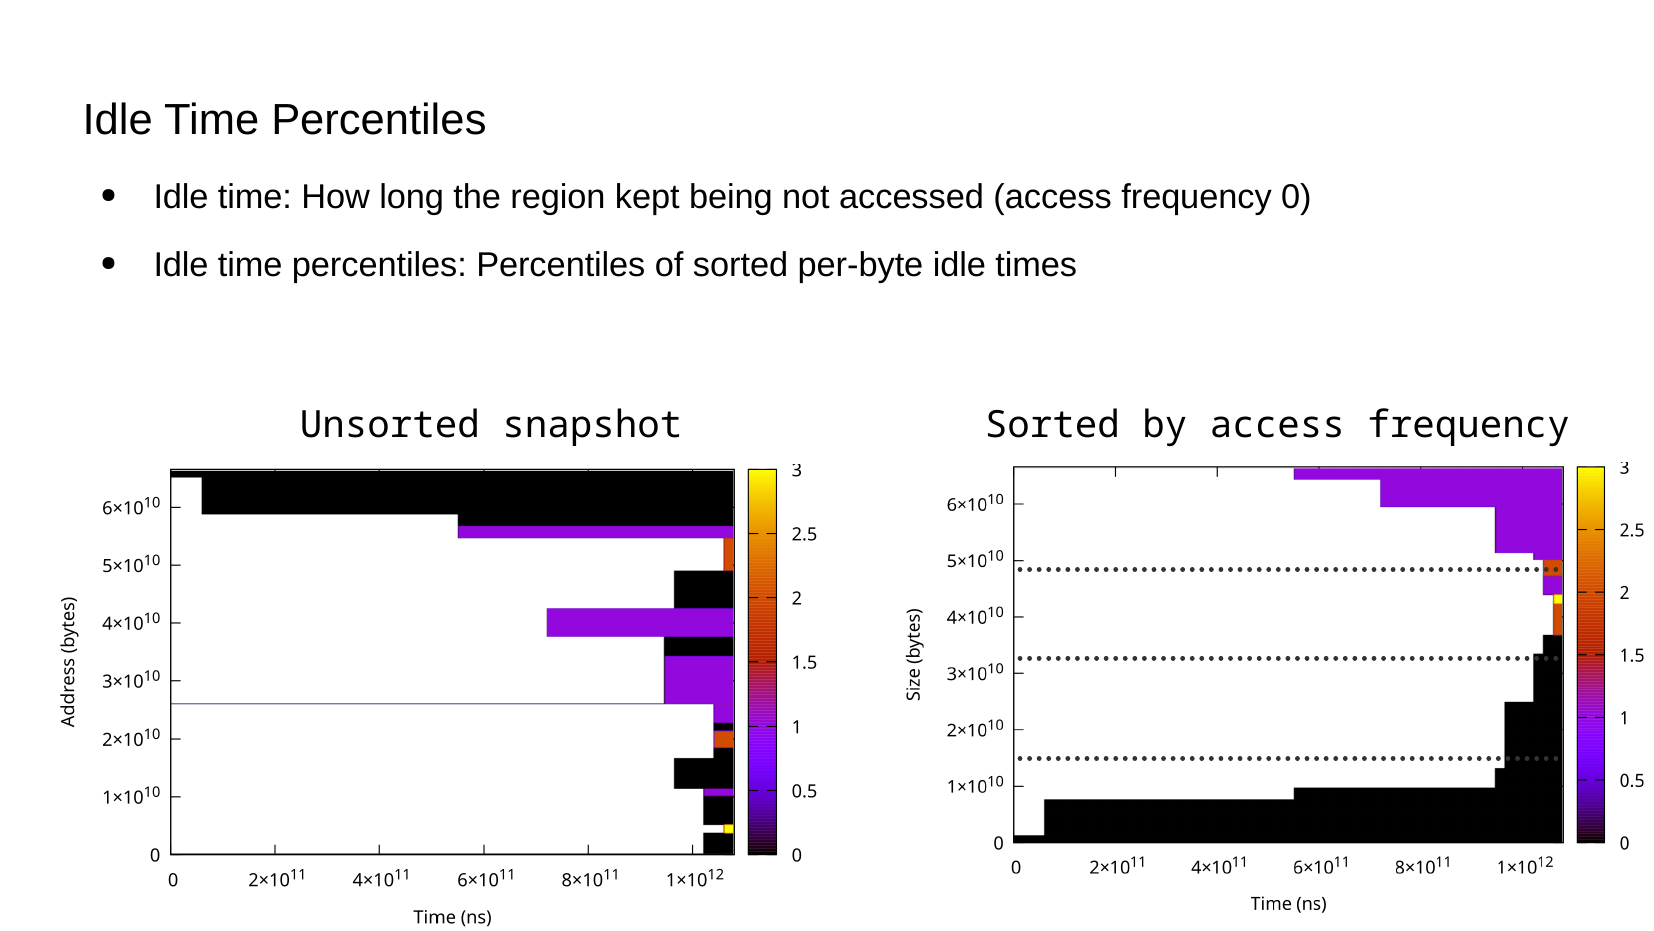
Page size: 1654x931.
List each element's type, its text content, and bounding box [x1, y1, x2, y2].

title Idle Time Percentiles [82, 81, 1571, 157]
text_box Sorted by access frequency [970, 390, 1585, 456]
picture [903, 462, 1644, 916]
text_box Unsorted snapshot [285, 390, 698, 456]
list Idle time: How long the region kept being not accessed (access frequency 0) Idle time percentiles: Percentiles of sorted per-byte idle times [82, 177, 1571, 833]
picture [57, 464, 817, 930]
